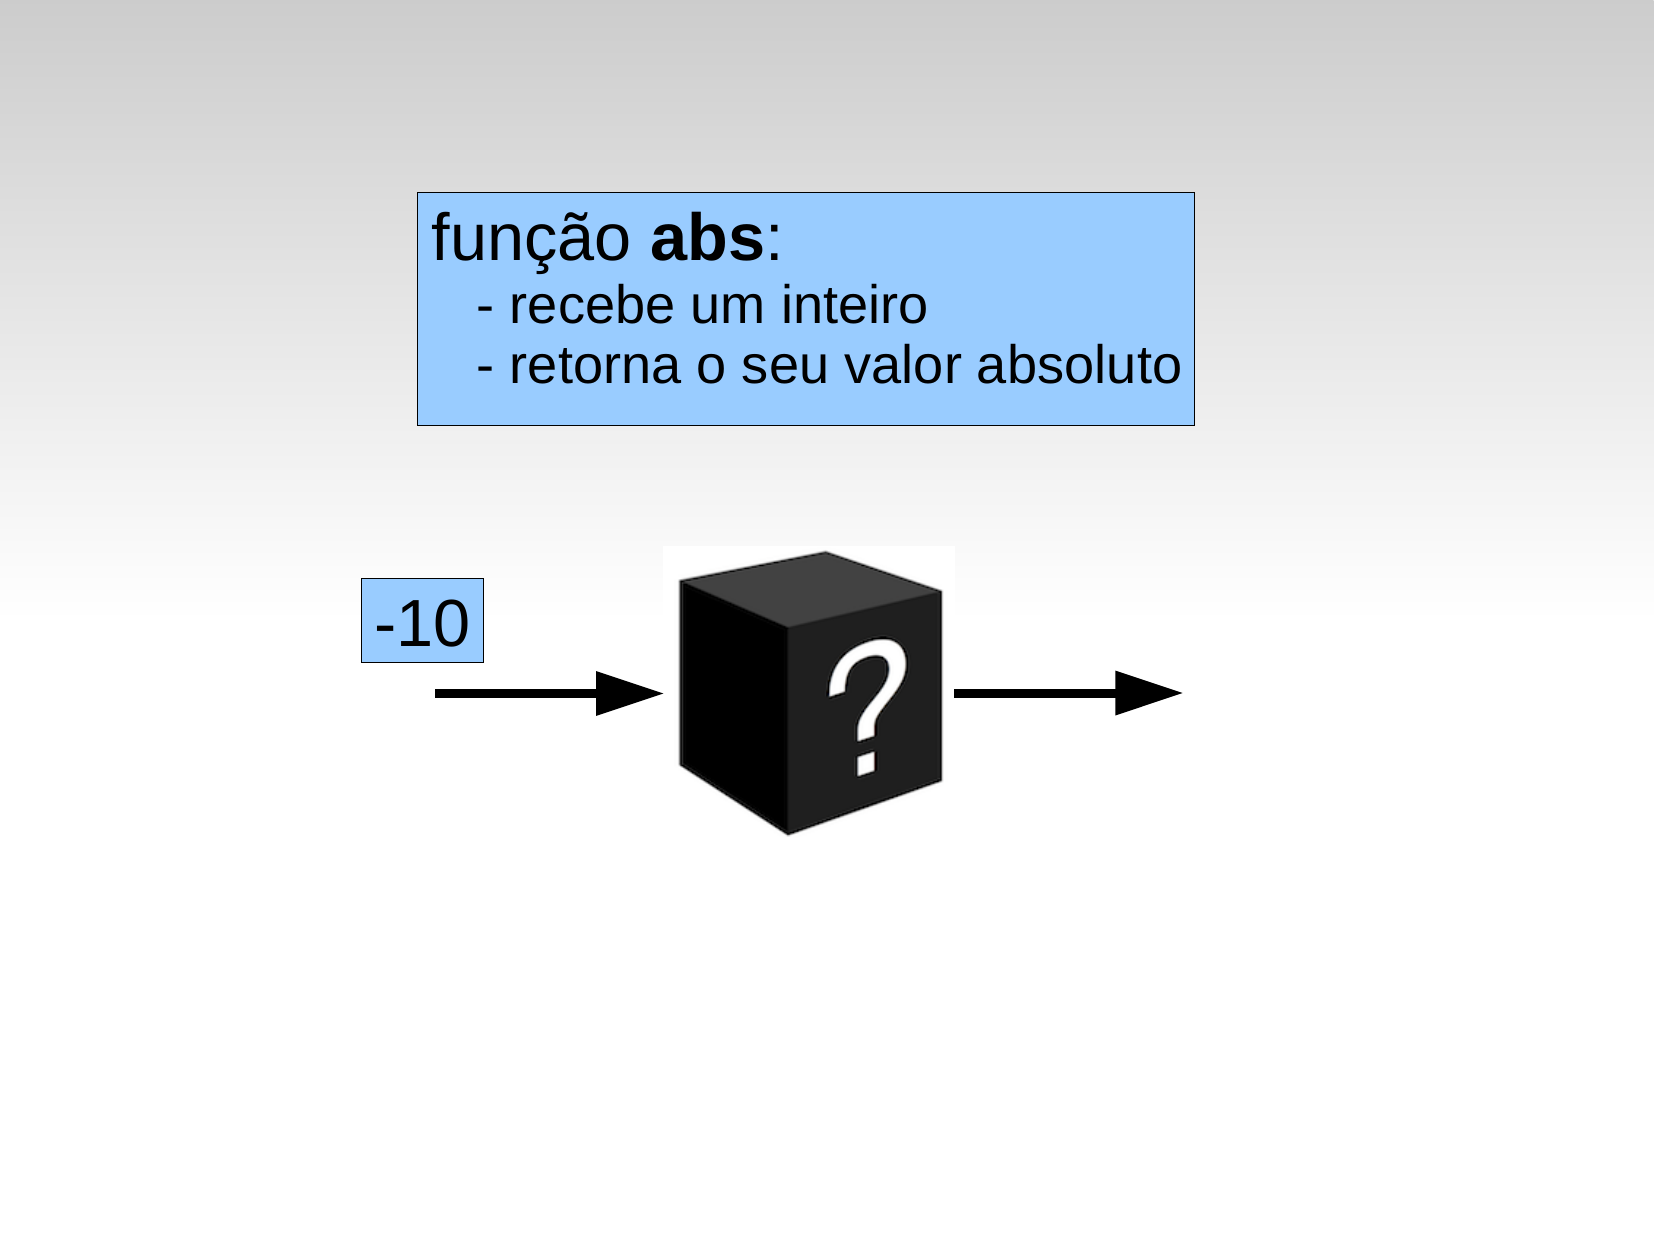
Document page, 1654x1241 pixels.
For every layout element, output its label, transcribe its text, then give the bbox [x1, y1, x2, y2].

text_box função abs: - recebe um inteiro - retorna o seu valor absoluto [417, 192, 1195, 426]
picture [663, 546, 955, 838]
text_box -10 [361, 578, 484, 663]
